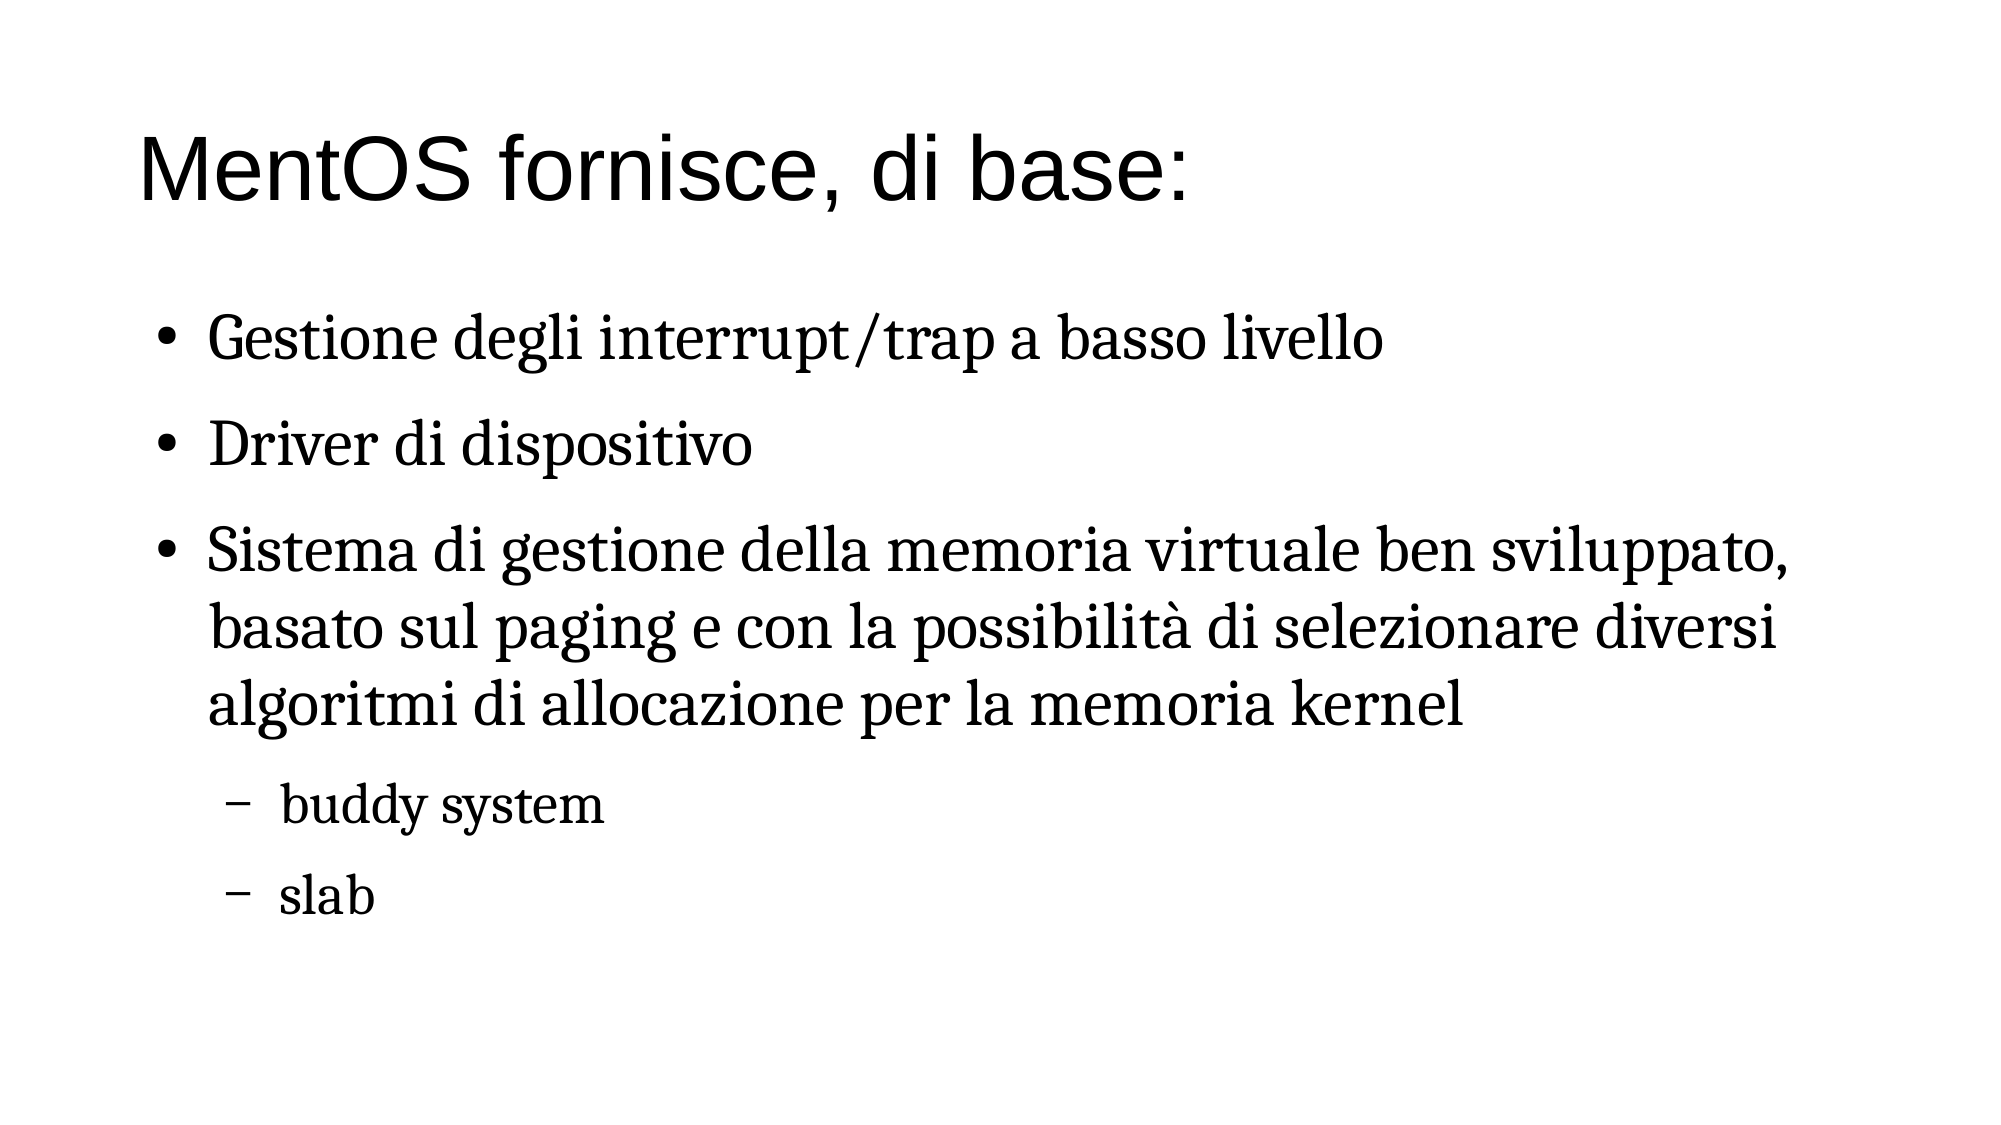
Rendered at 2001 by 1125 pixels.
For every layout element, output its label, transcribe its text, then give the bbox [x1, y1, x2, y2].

list Gestione degli interrupt/trap a basso livello Driver di dispositivo Sistema di gestione della memoria virtuale ben sviluppato, basato sul paging e con la possibilità di selezionare diversi algoritmi di allocazione per la memoria kernel buddy system slab [137, 299, 1863, 1018]
title MentOS fornisce, di base: [137, 59, 1863, 278]
